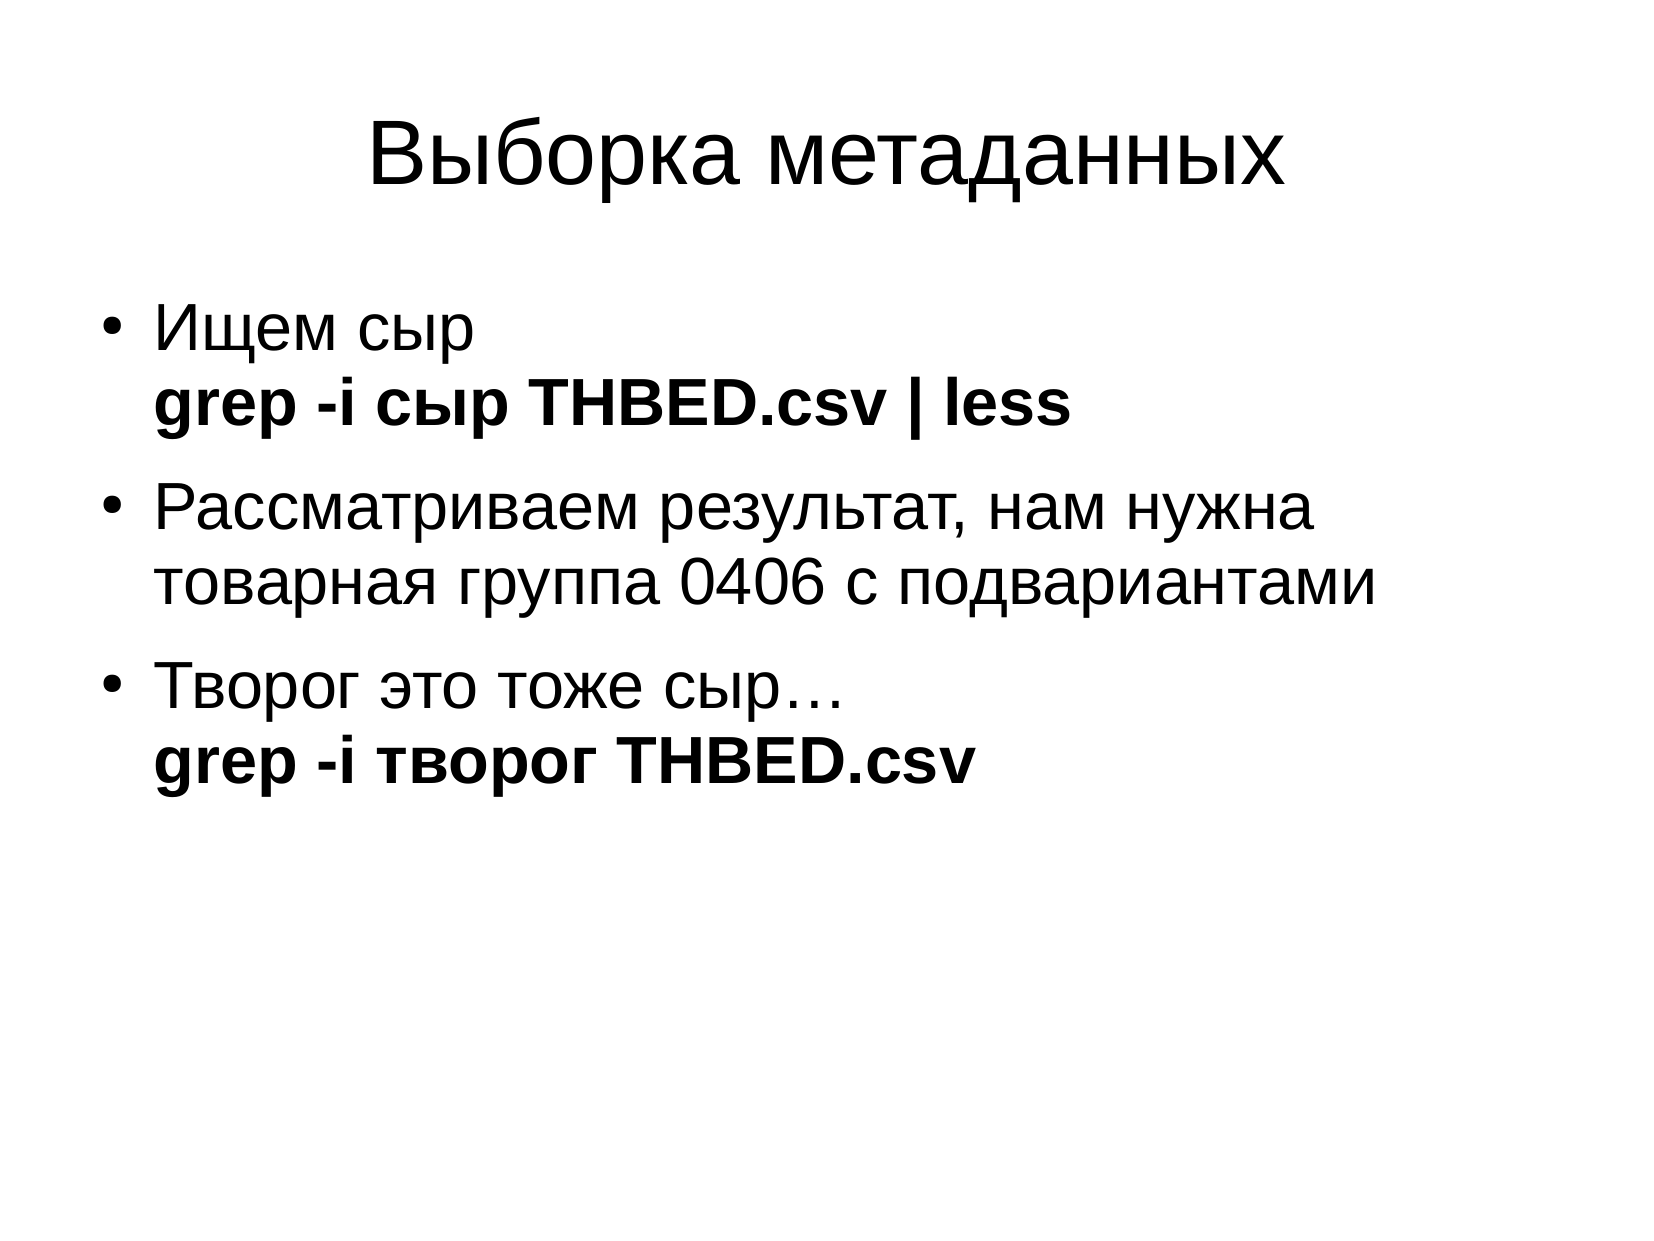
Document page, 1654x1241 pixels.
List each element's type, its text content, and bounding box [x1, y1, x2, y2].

title Выборка метаданных [82, 49, 1571, 257]
list Ищем сыр grep -i сыр THBED.csv | less Рассматриваем результат, нам нужна товарная группа 0406 с подвариантами Творог это тоже сыр… grep -i творог THBED.csv [82, 290, 1571, 1010]
